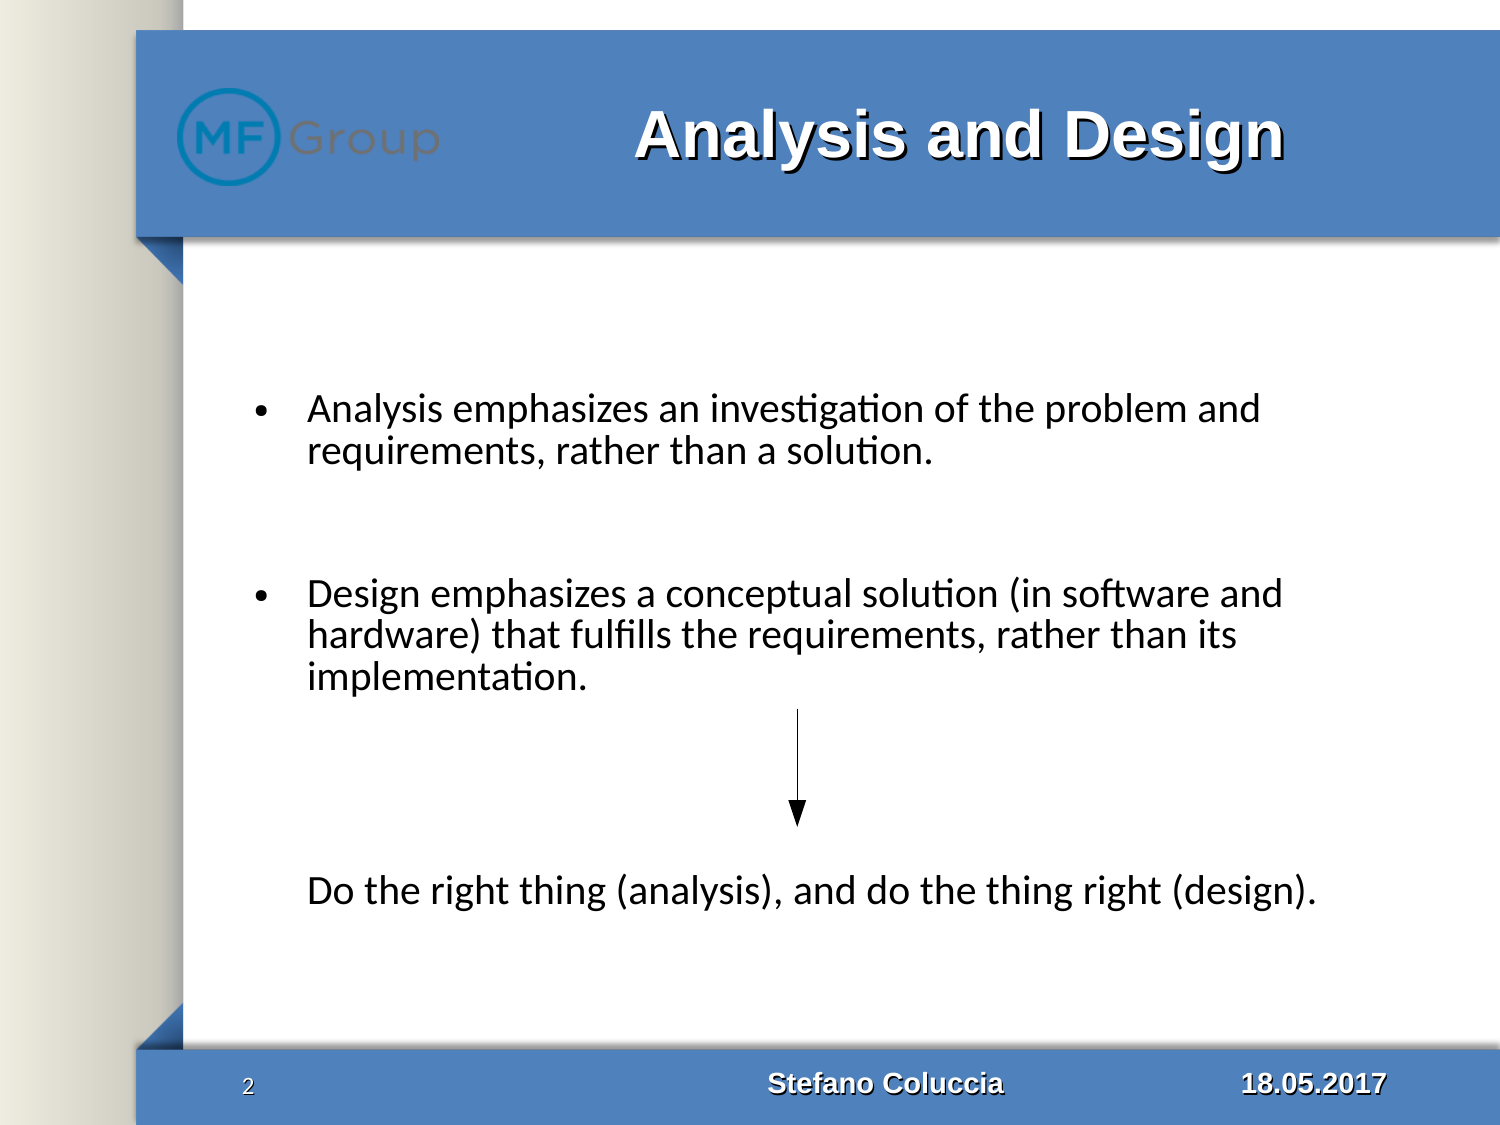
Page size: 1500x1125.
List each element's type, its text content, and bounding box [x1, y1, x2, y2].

title Stefano Coluccia [738, 1062, 1034, 1105]
picture [0, 0, 1500, 1125]
title 18.05.2017 [1151, 1062, 1477, 1105]
title Analysis and Design [472, 38, 1447, 230]
list Analysis emphasizes an investigation of the problem and requirements, rather than a solution. Design emphasizes a conceptual solution (in software and hardware) that fulfills the requirements, rather than its implementation. Do the right thing (analysis), and do the thing right (design). [236, 261, 1453, 987]
